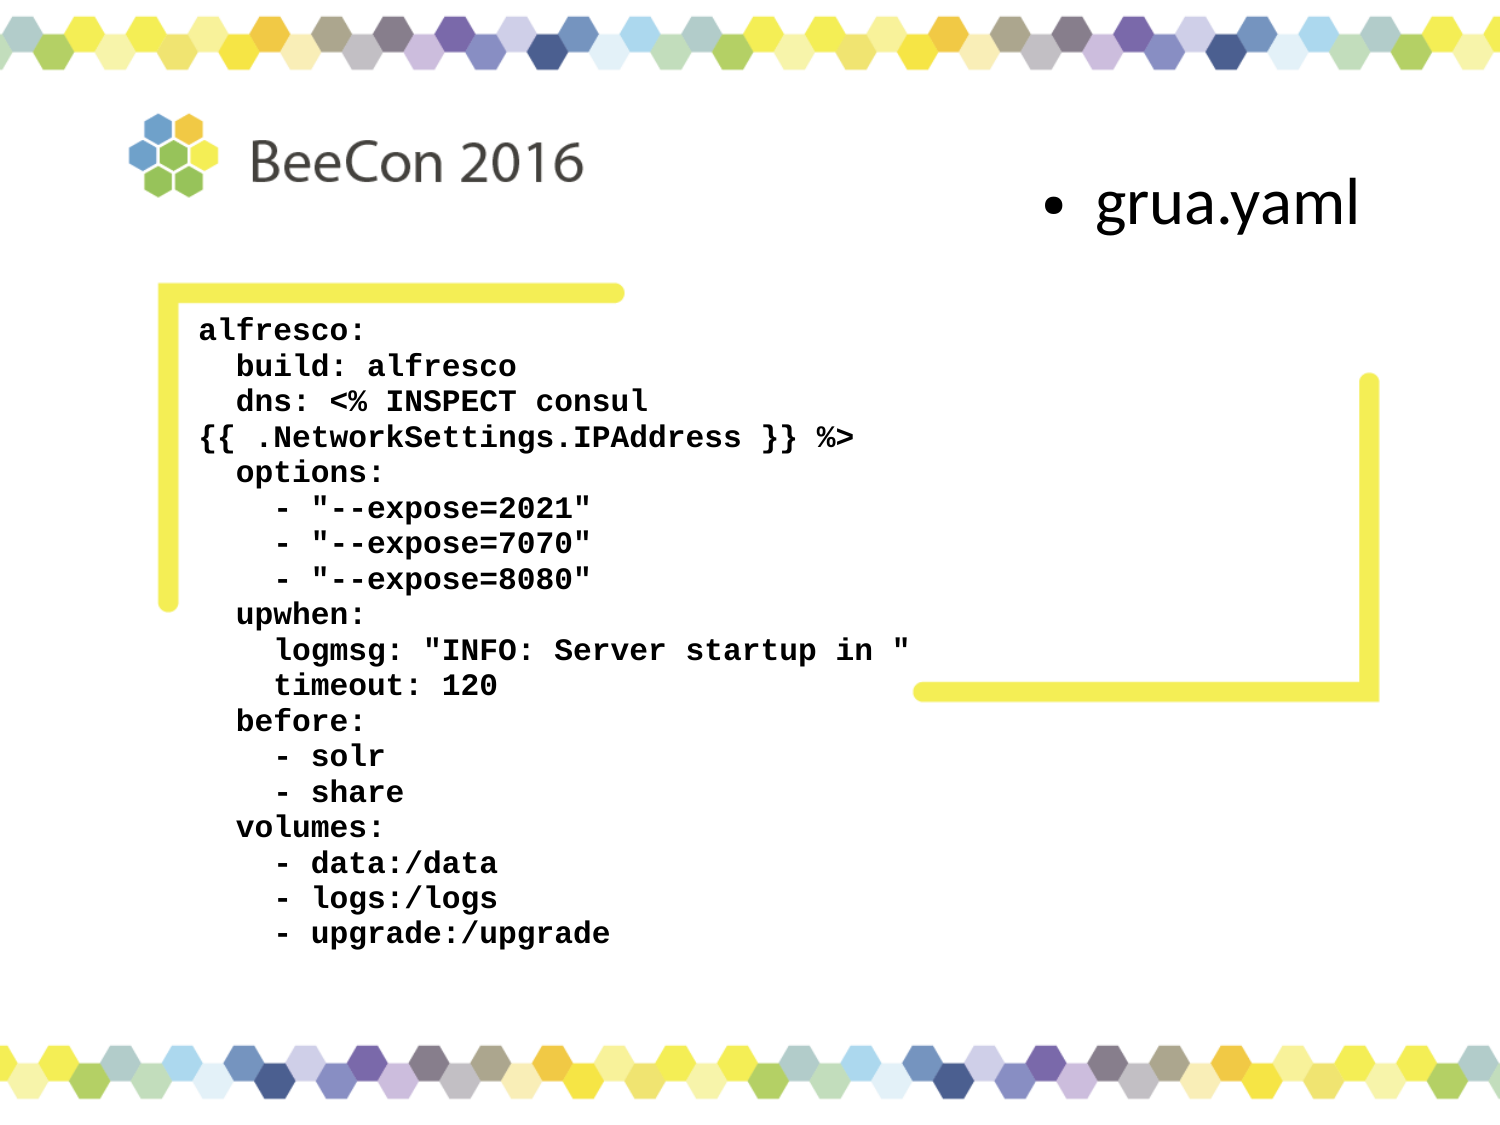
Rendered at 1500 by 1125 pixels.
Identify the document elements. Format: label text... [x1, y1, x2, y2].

list grua.yaml [1024, 174, 1500, 827]
picture [0, 0, 1500, 1125]
title alfresco: build: alfresco dns: <% INSPECT consul {{ .NetworkSettings.IPAddress }} %> options: - "--expose=2021" - "--expose=7070" - "--expose=8080" upwhen: logmsg: "INFO: Server startup in " timeout: 120 before: - solr - share volumes: - data:/data - logs:/logs - upgrade:/upgrade [198, 222, 1171, 1047]
